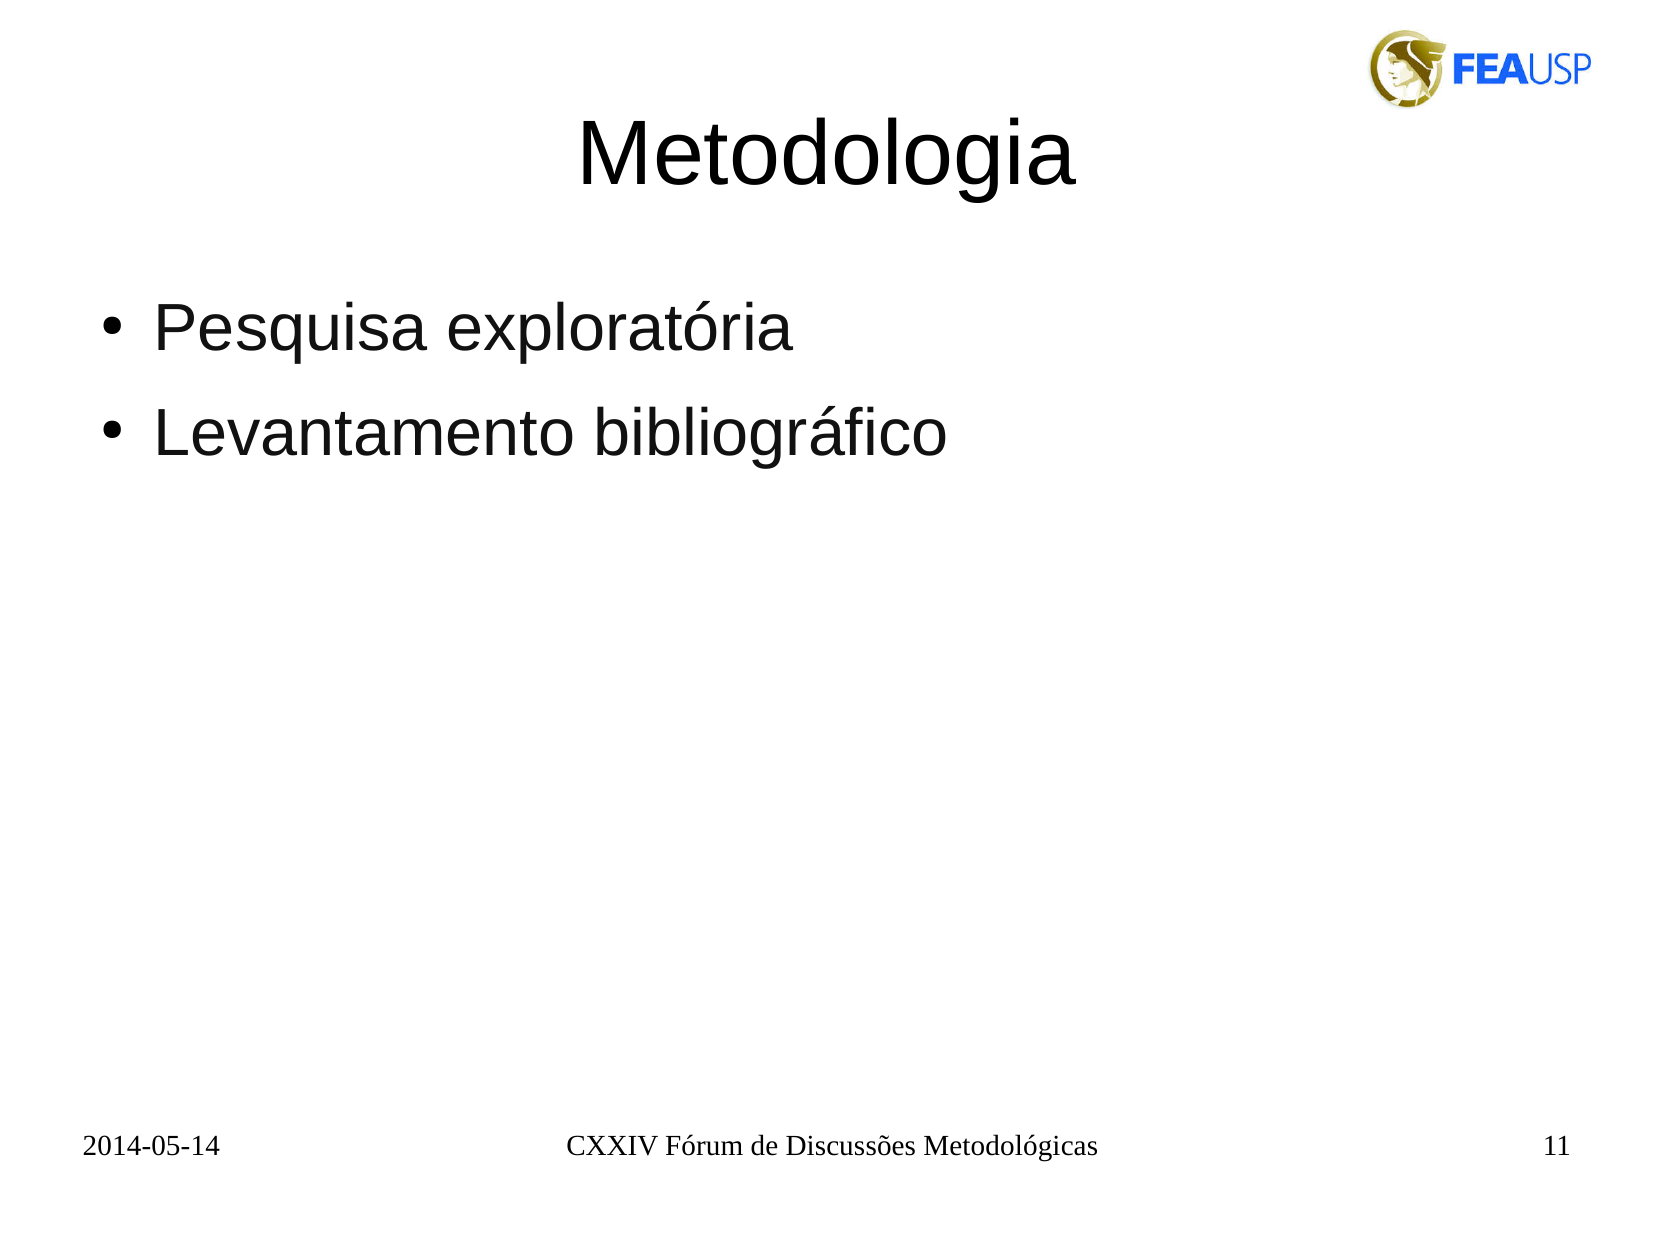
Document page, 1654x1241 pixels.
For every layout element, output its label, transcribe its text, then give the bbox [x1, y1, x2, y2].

list Pesquisa exploratória Levantamento bibliográfico [82, 290, 1571, 1010]
picture [1366, 29, 1591, 110]
title Metodologia [82, 49, 1571, 257]
